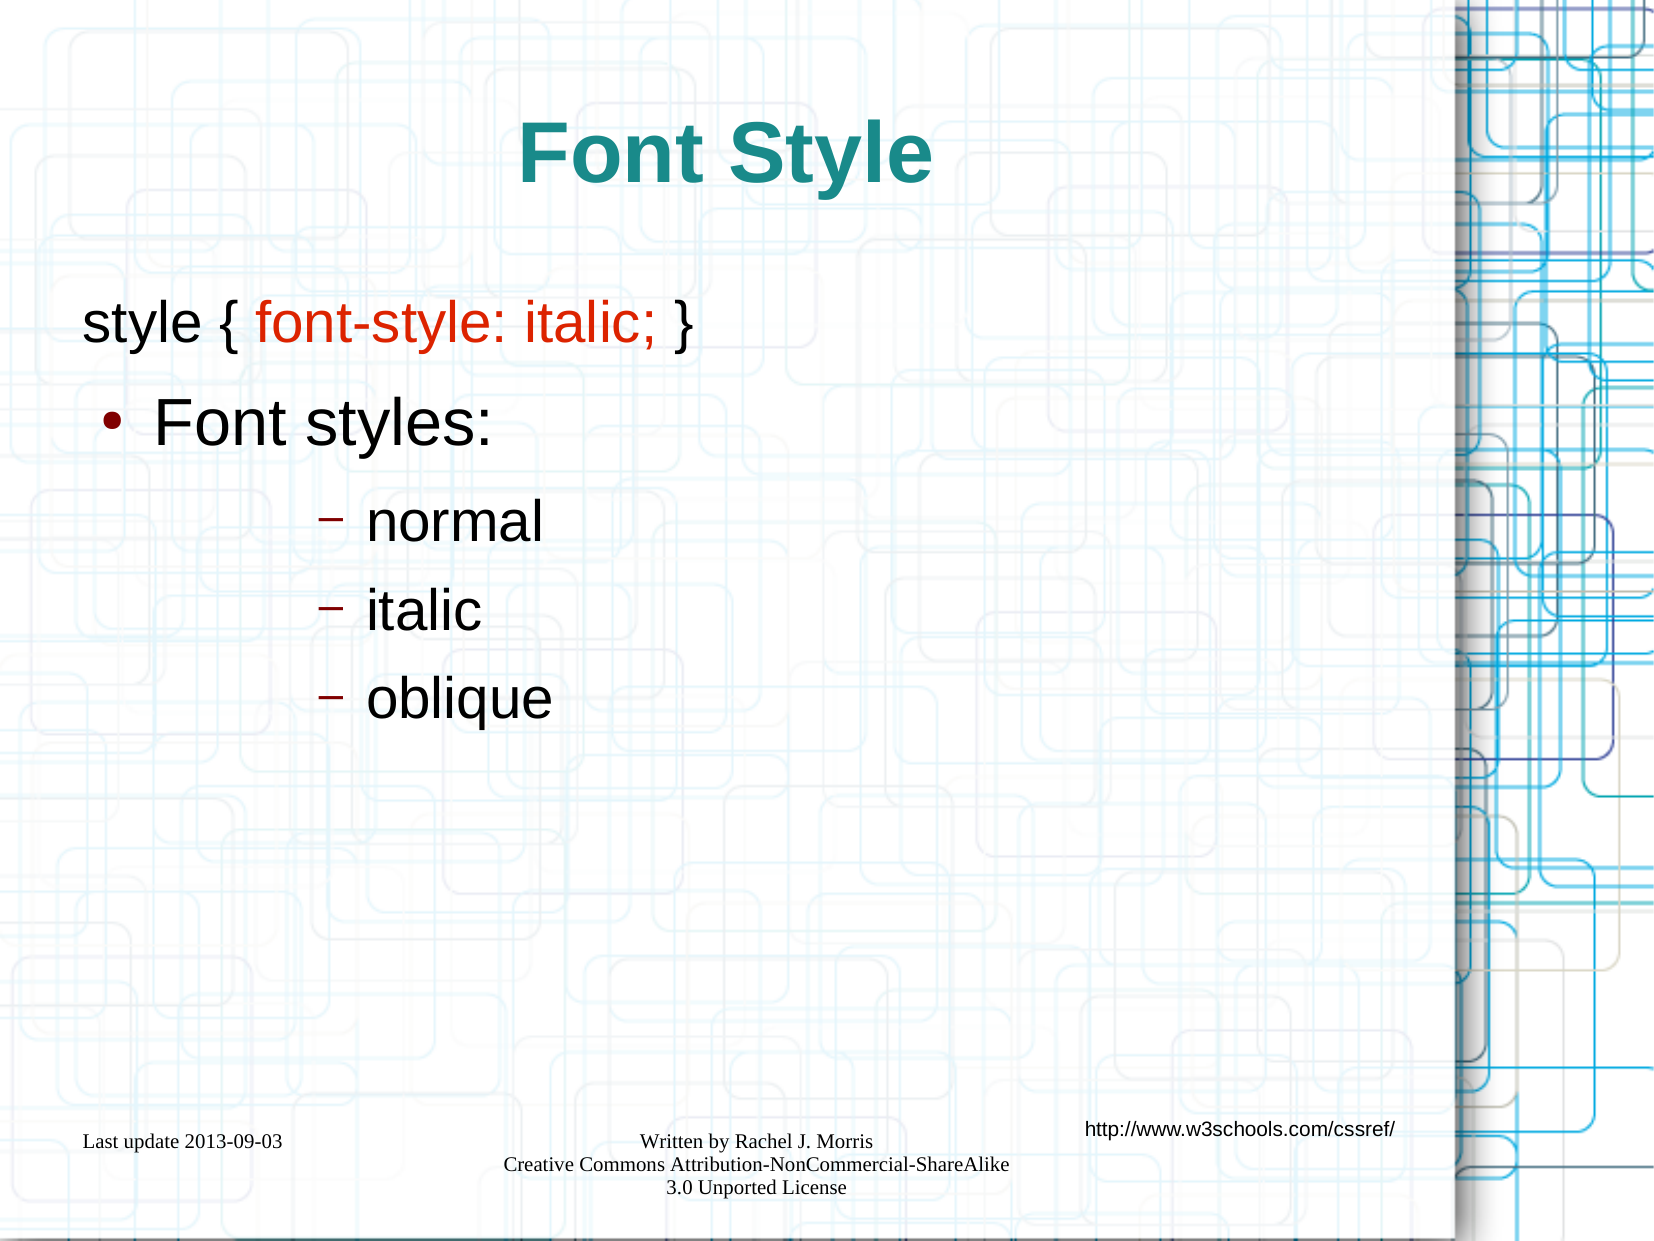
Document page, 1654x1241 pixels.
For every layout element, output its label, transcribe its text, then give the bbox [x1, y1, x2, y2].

picture [0, 0, 1654, 1241]
title Font Style [59, 49, 1418, 257]
list style { font-style: italic; } Font styles: normal italic oblique [82, 290, 1418, 1010]
text_box http://www.w3schools.com/cssref/ [1050, 1110, 1411, 1149]
